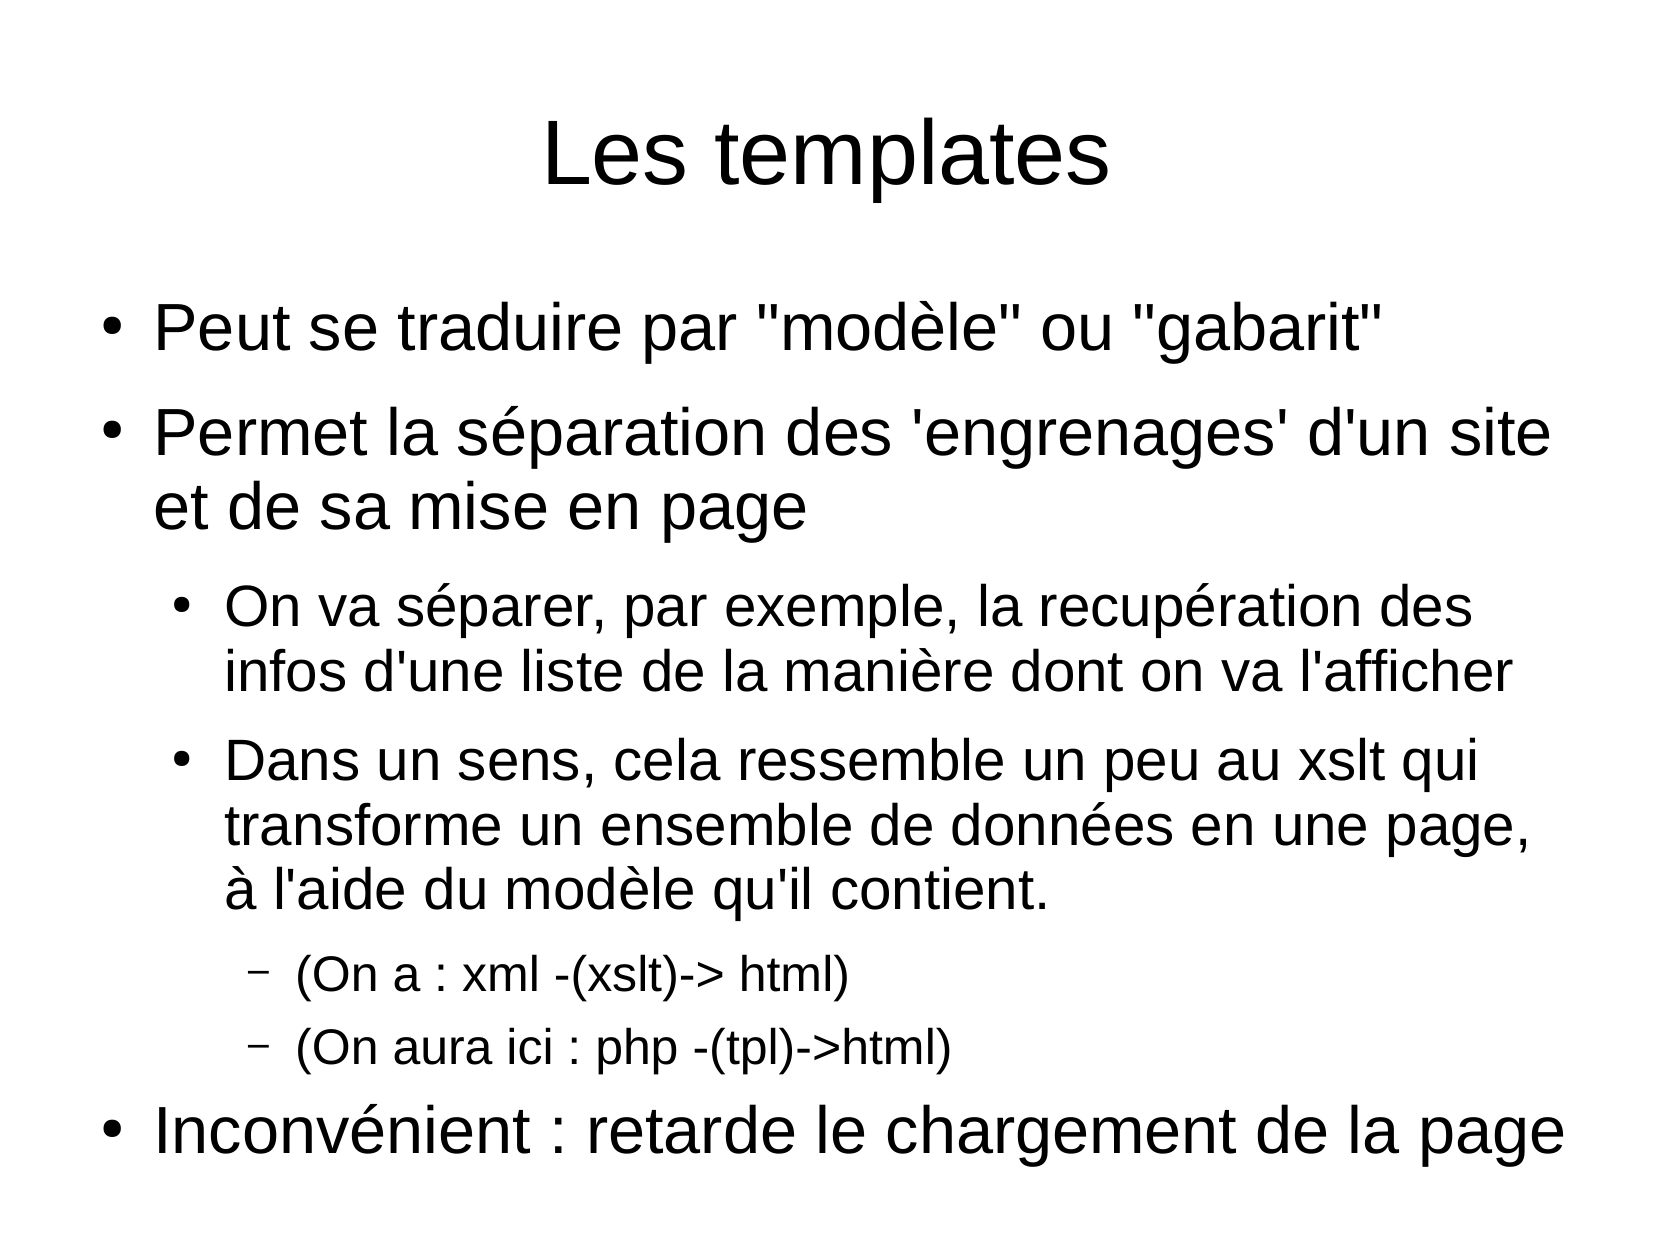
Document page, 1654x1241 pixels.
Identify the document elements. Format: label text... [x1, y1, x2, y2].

title Les templates [82, 49, 1571, 257]
list Peut se traduire par "modèle" ou "gabarit" Permet la séparation des 'engrenages' d'un site et de sa mise en page On va séparer, par exemple, la recupération des infos d'une liste de la manière dont on va l'afficher Dans un sens, cela ressemble un peu au xslt qui transforme un ensemble de données en une page, à l'aide du modèle qu'il contient. (On a : xml -(xslt)-> html) (On aura ici : php -(tpl)->html) Inconvénient : retarde le chargement de la page [82, 290, 1571, 1167]
